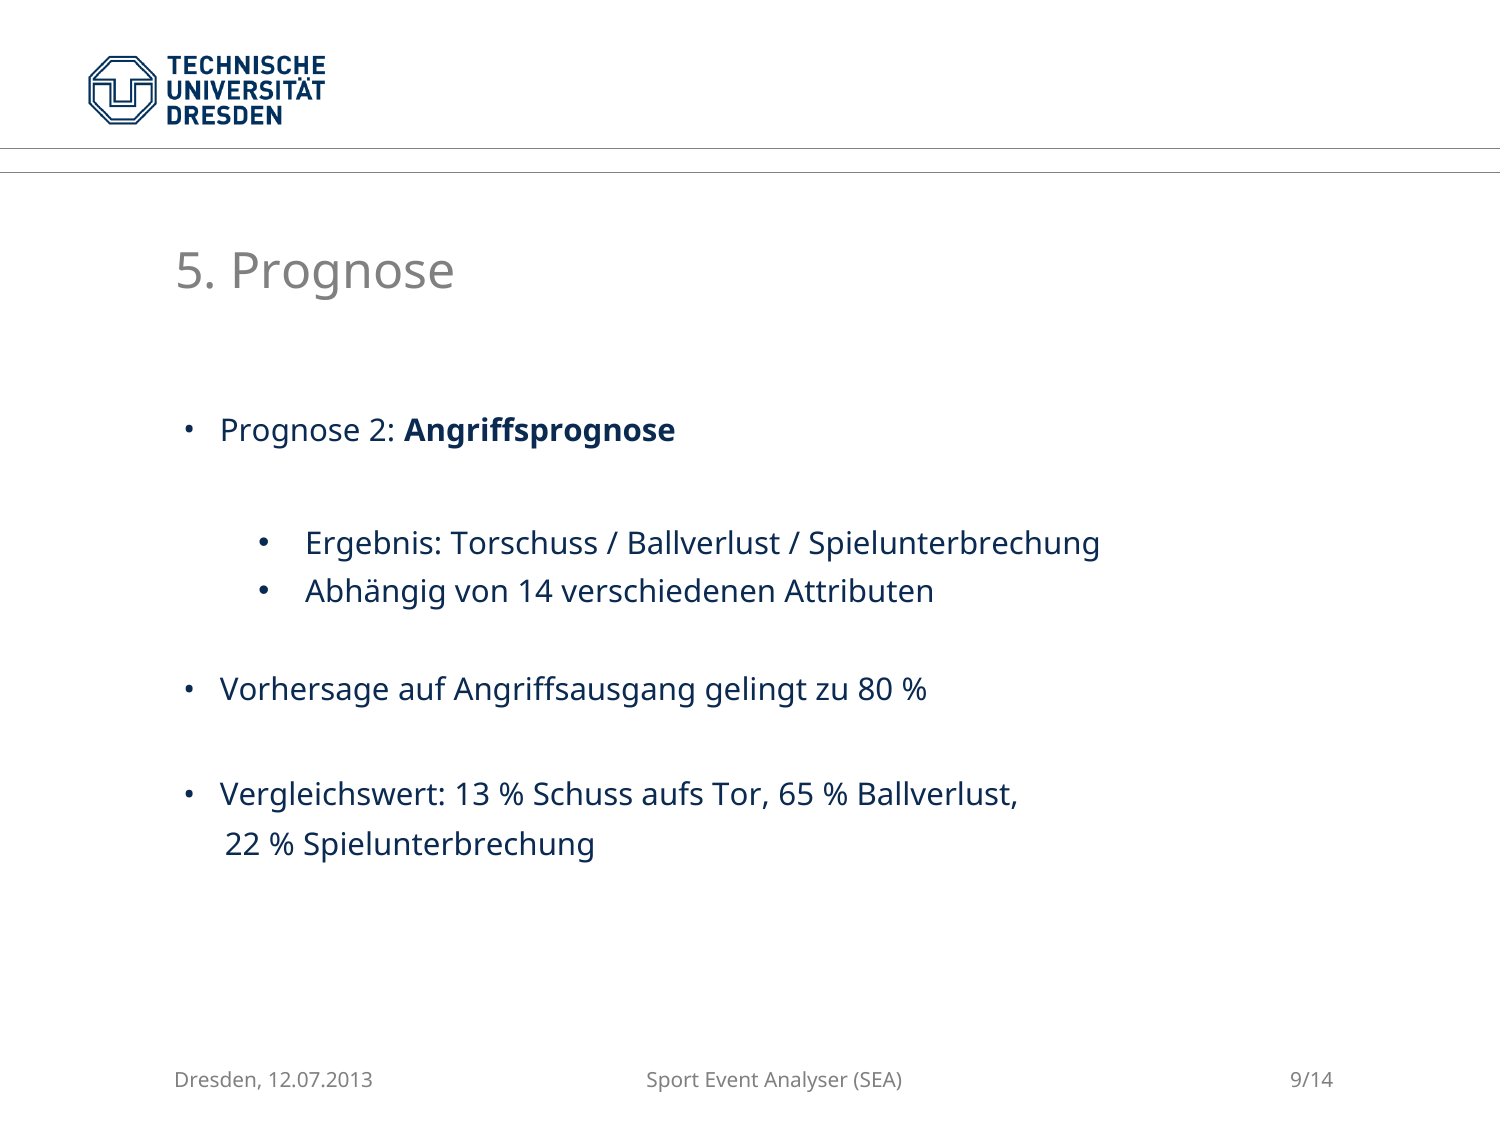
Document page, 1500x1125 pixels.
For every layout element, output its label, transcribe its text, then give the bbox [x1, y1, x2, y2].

list Prognose 2: Angriffsprognose Ergebnis: Torschuss / Ballverlust / Spielunterbrechung Abhängig von 14 verschiedenen Attributen Vorhersage auf Angriffsausgang gelingt zu 80 % Vergleichswert: 13 % Schuss aufs Tor, 65 % Ballverlust, 22 % Spielunterbrechung [168, 338, 1453, 941]
picture [88, 54, 325, 125]
title 5. Prognose [160, 231, 1392, 307]
text_box Dresden, 12.07.2013 [159, 1048, 510, 1109]
